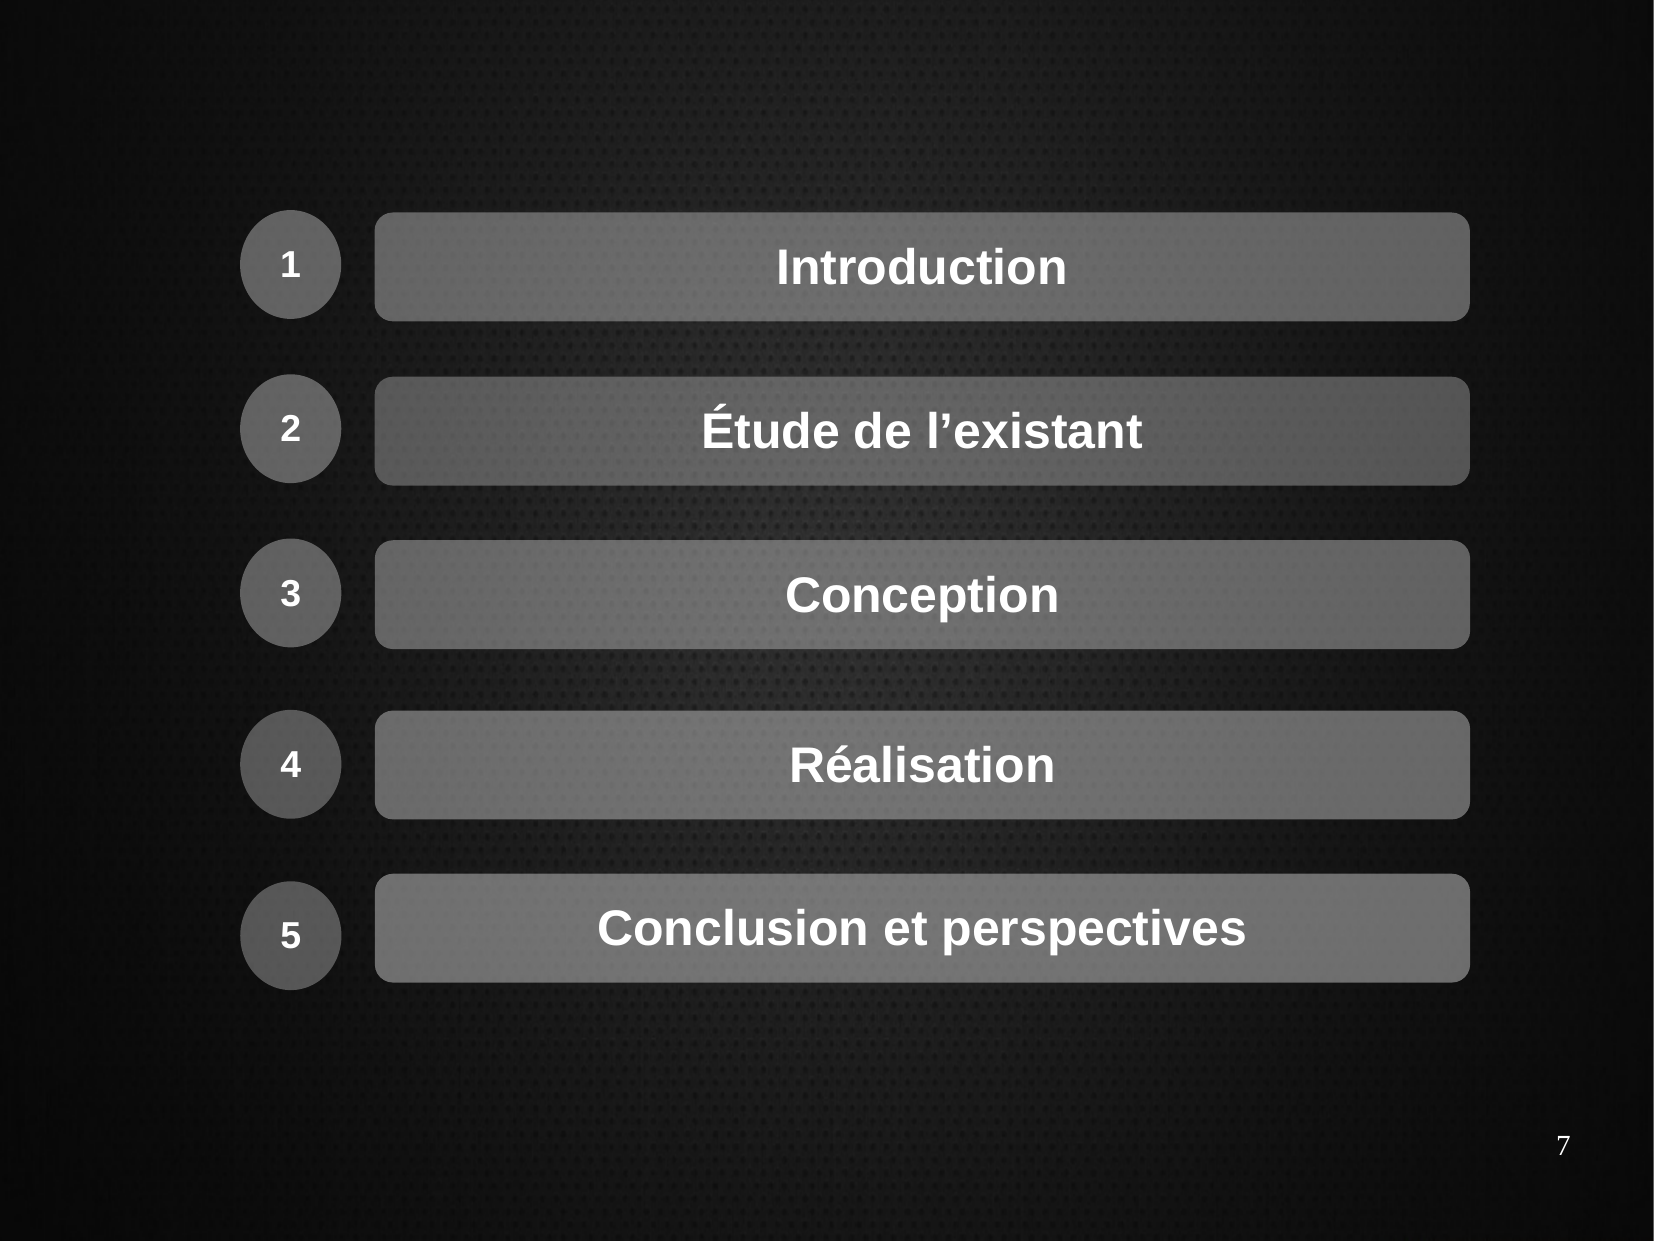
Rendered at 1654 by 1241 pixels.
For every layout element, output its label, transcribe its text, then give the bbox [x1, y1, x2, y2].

text_box Réalisation [374, 710, 1471, 820]
text_box Conclusion et perspectives [374, 873, 1471, 983]
text_box 5 [240, 881, 342, 991]
text_box Introduction [374, 212, 1470, 322]
text_box Conception [374, 540, 1471, 650]
text_box 2 [240, 374, 342, 484]
text_box 4 [240, 709, 342, 819]
text_box Étude de l’existant [374, 376, 1470, 486]
text_box 1 [240, 210, 342, 319]
text_box 3 [240, 538, 342, 648]
picture [0, 0, 1654, 1241]
